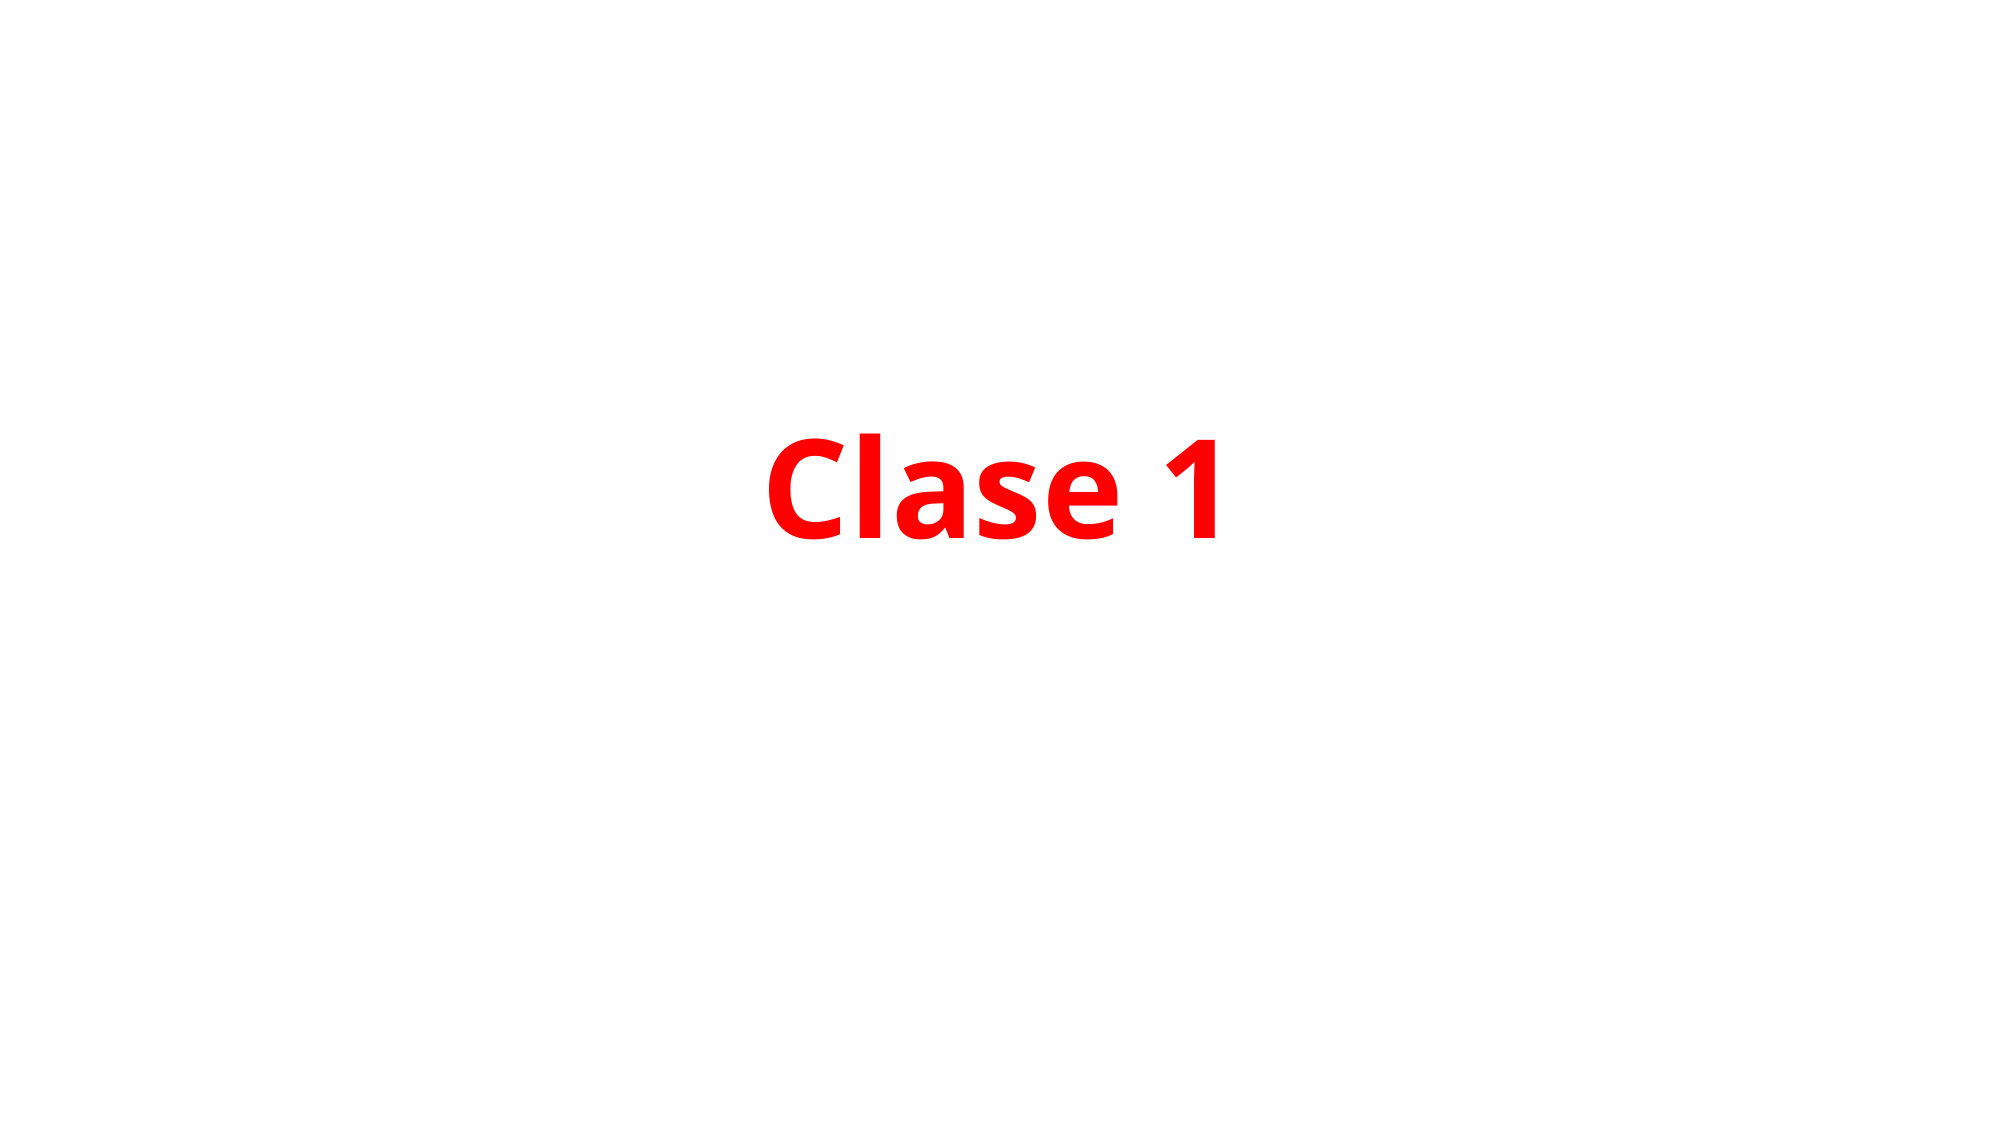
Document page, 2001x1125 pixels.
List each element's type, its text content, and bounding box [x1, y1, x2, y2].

title Clase 1 [249, 184, 1750, 576]
